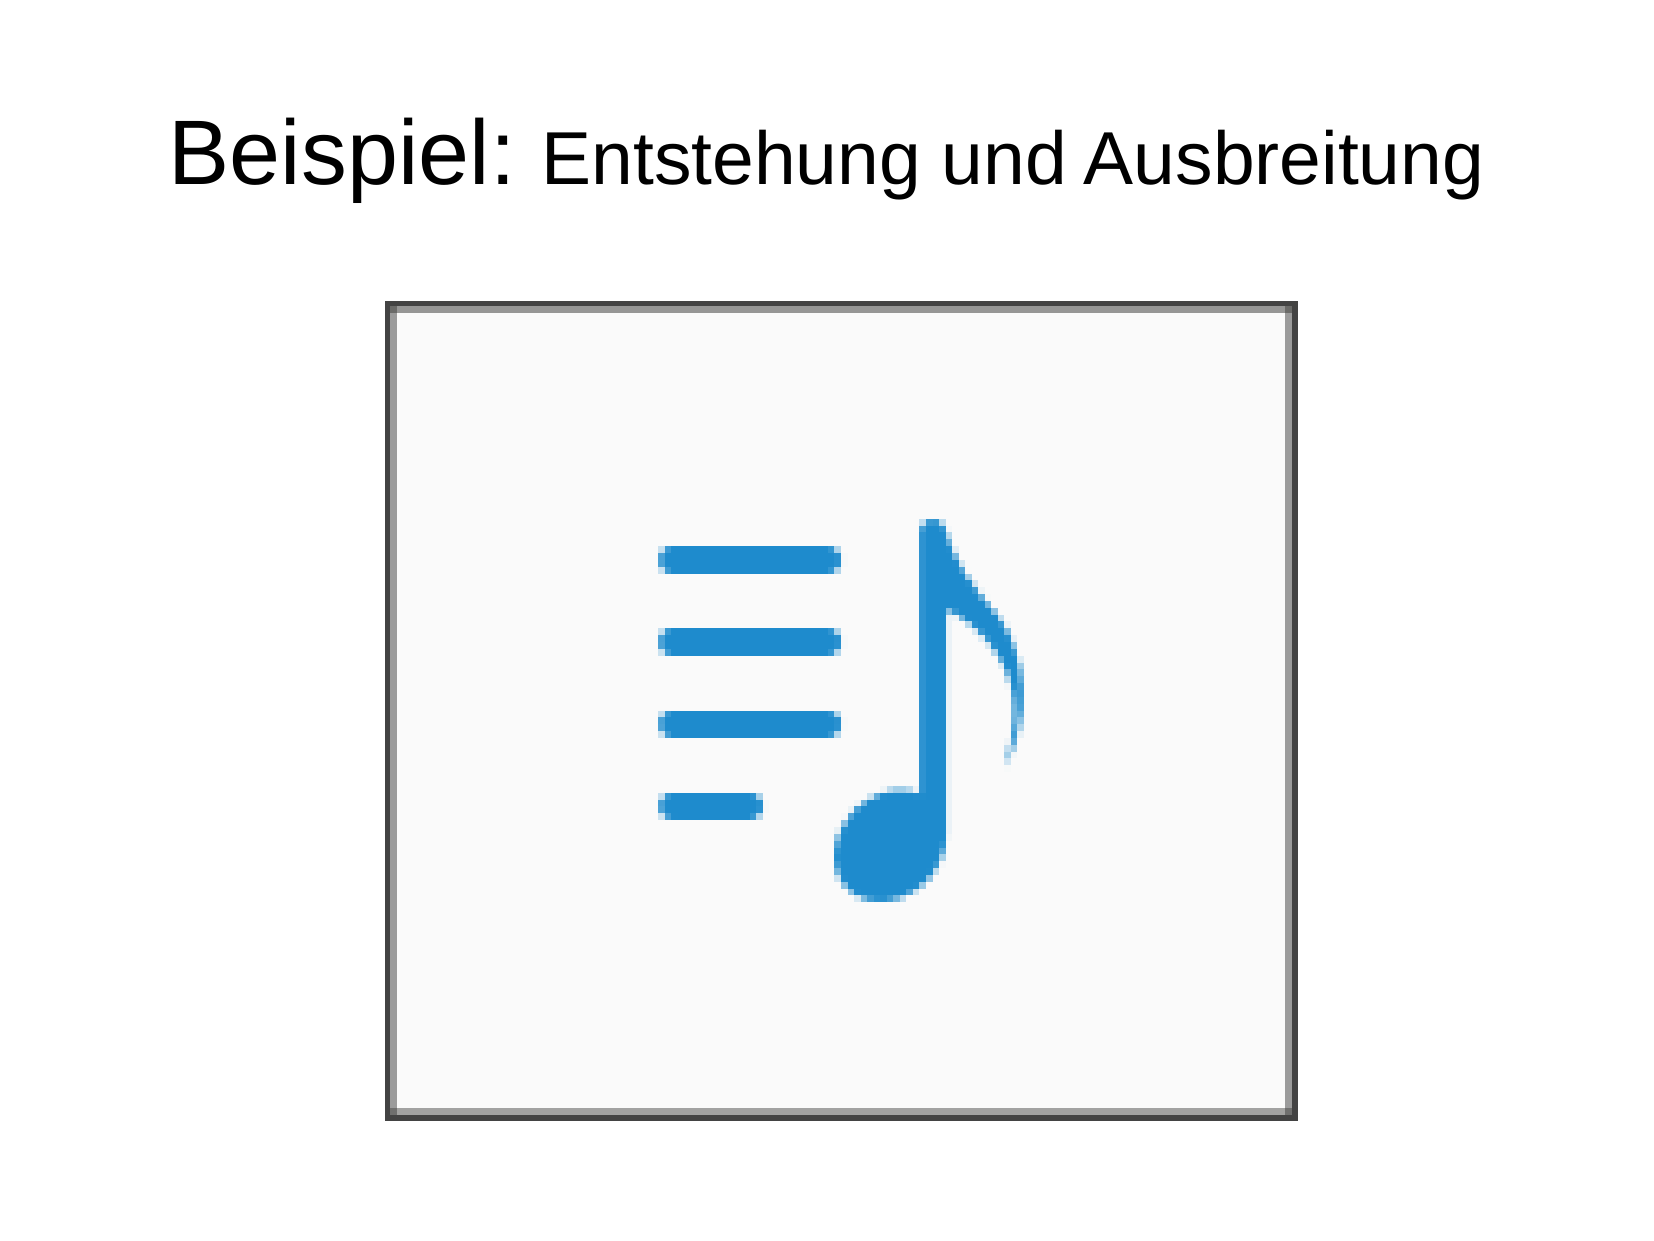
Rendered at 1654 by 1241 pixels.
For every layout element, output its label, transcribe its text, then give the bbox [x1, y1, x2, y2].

title Beispiel: Entstehung und Ausbreitung [82, 56, 1571, 250]
text_box [383, 299, 1300, 1123]
